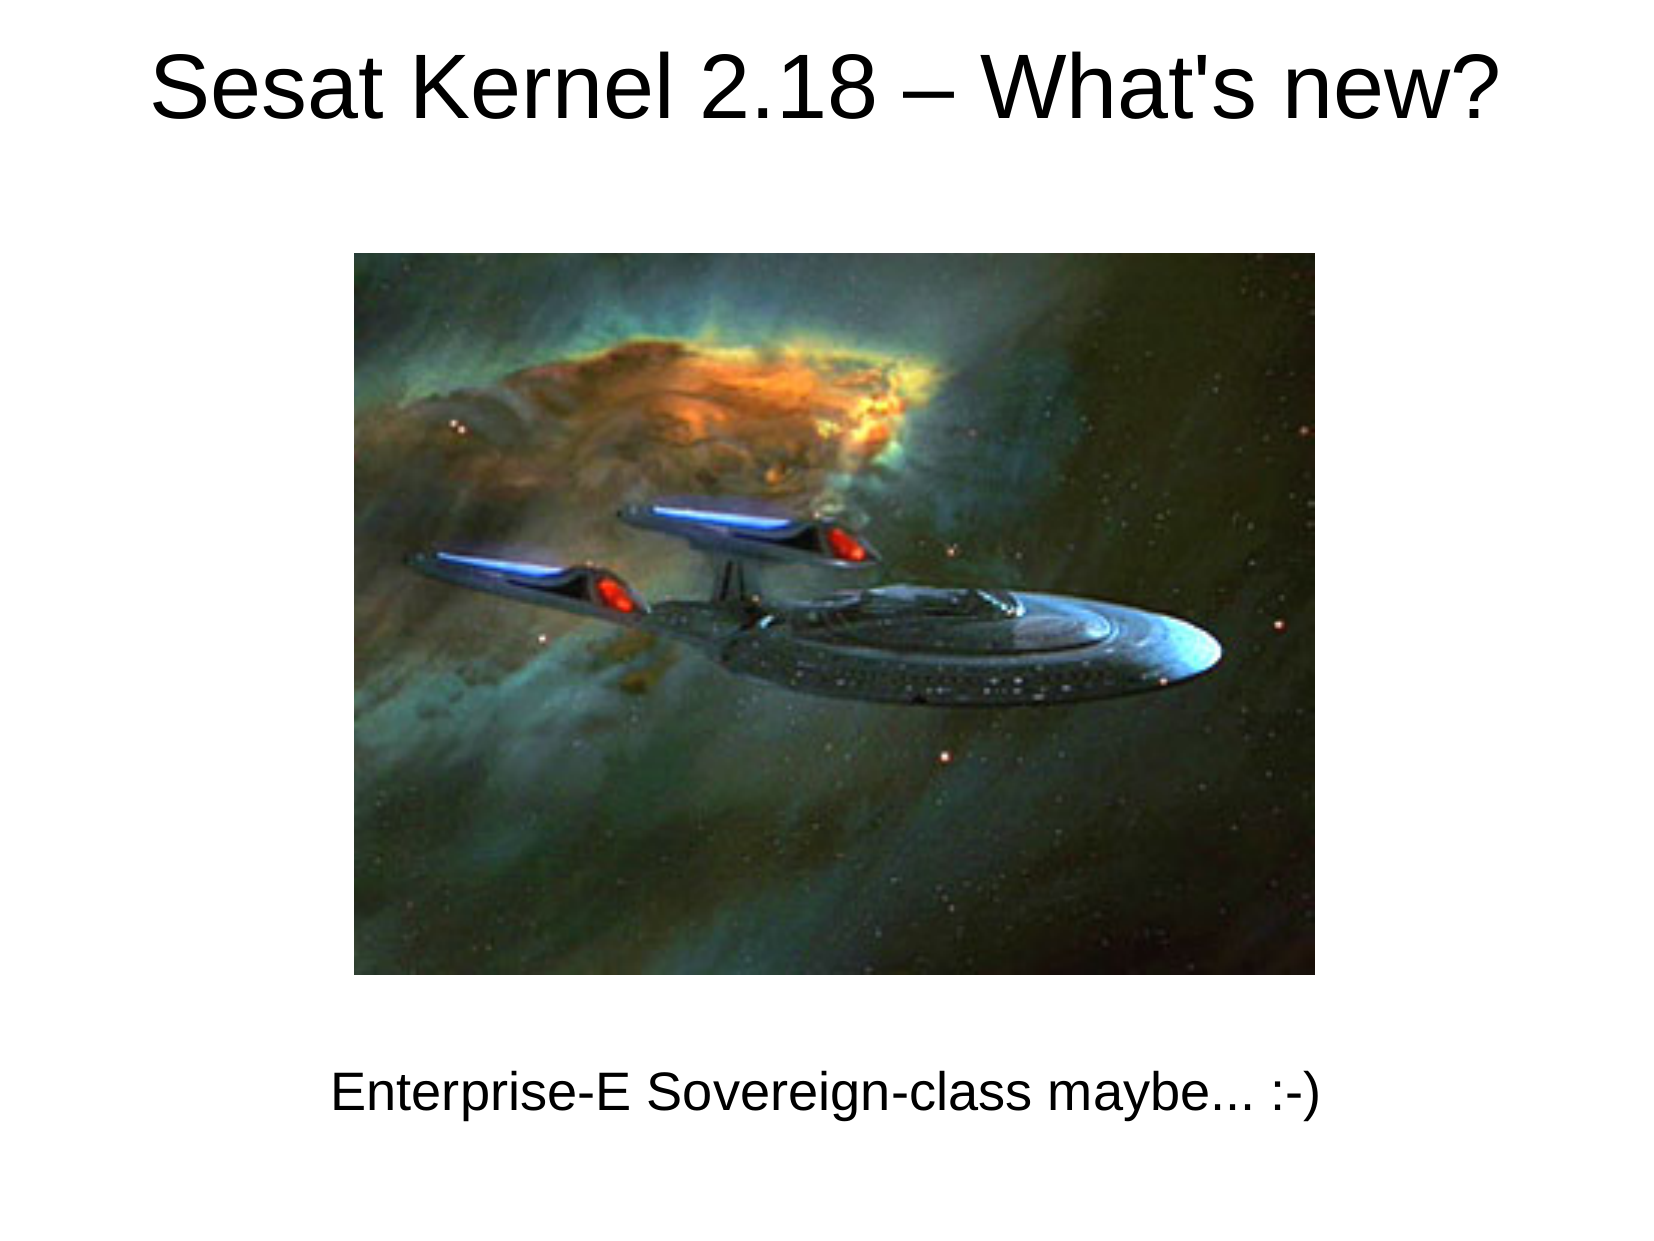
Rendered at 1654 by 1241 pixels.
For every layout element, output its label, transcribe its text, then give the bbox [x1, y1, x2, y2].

picture [354, 253, 1315, 975]
title Sesat Kernel 2.18 – What's new? Enterprise-E Sovereign-class maybe... :-) [82, 35, 1571, 1225]
